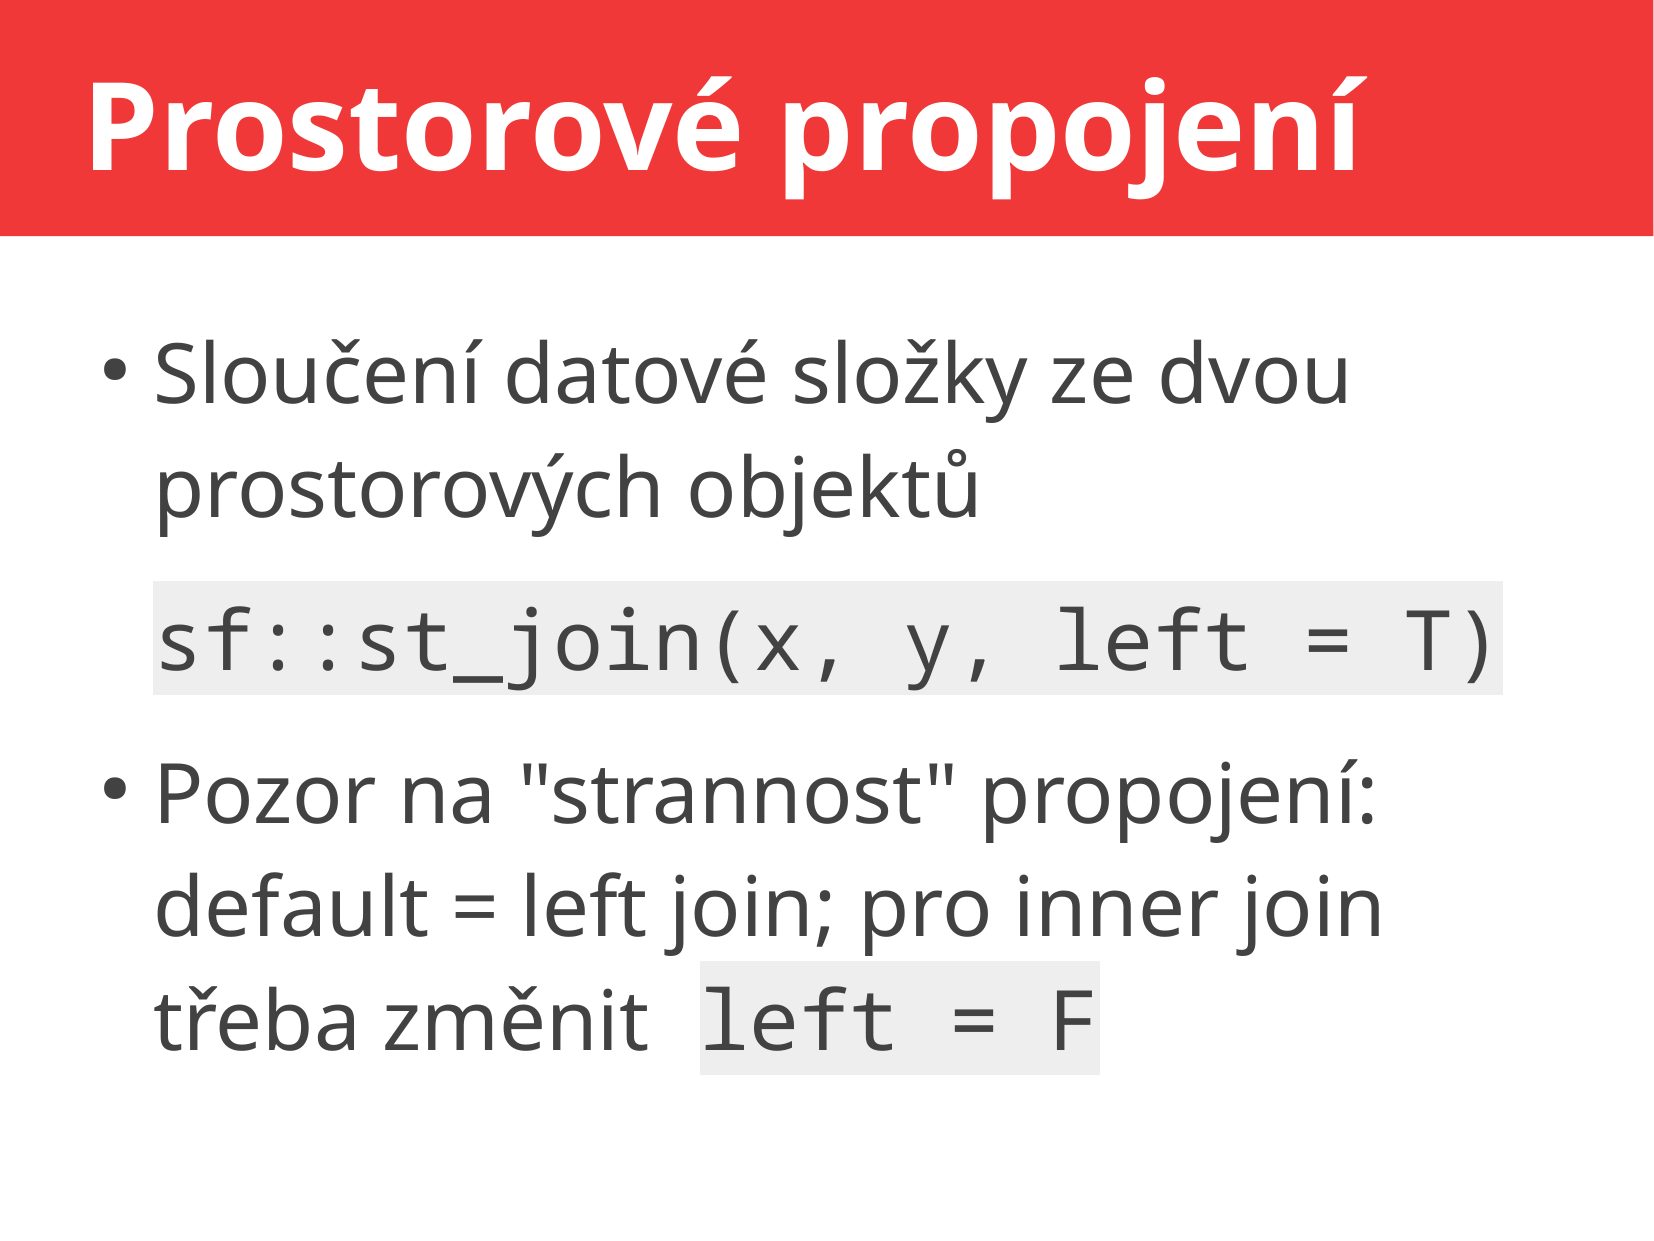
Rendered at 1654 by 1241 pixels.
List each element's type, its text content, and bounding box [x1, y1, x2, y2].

list Sloučení datové složky ze dvou prostorových objektů sf::st_join(x, y, left = T) Pozor na "strannost" propojení: default = left join; pro inner join třeba změnit left = F [82, 314, 1571, 1080]
title Prostorové propojení [82, 19, 1571, 227]
